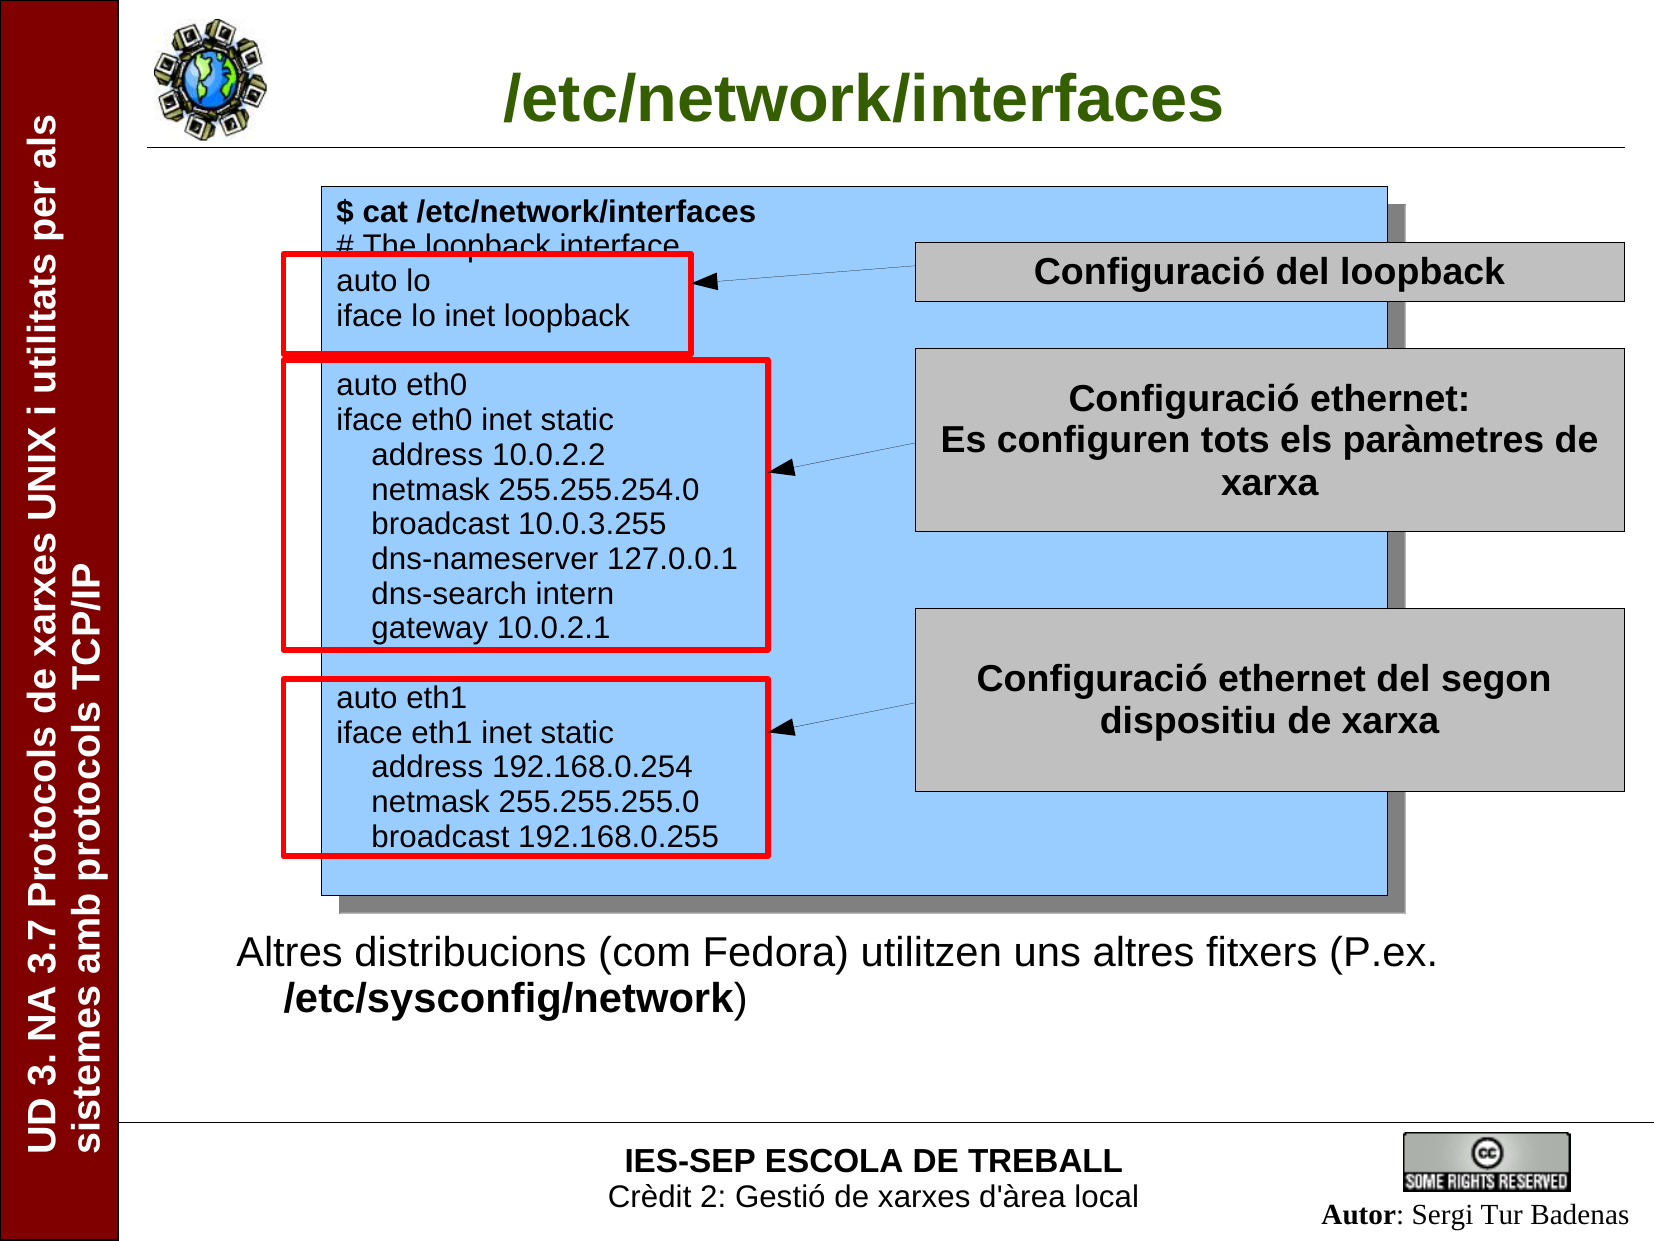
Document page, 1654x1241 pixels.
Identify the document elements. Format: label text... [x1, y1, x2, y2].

title /etc/network/interfaces [129, 49, 1619, 148]
picture [1403, 1132, 1571, 1192]
text_box Configuració ethernet del segon dispositiu de xarxa [915, 608, 1625, 792]
text_box Configuració ethernet: Es configuren tots els paràmetres de xarxa [915, 348, 1625, 532]
text_box Configuració del loopback [915, 242, 1625, 302]
list Altres distribucions (com Fedora) utilitzen uns altres fitxers (P.ex. /etc/sysconfig/network) [141, 172, 1630, 1022]
picture [154, 19, 268, 49]
